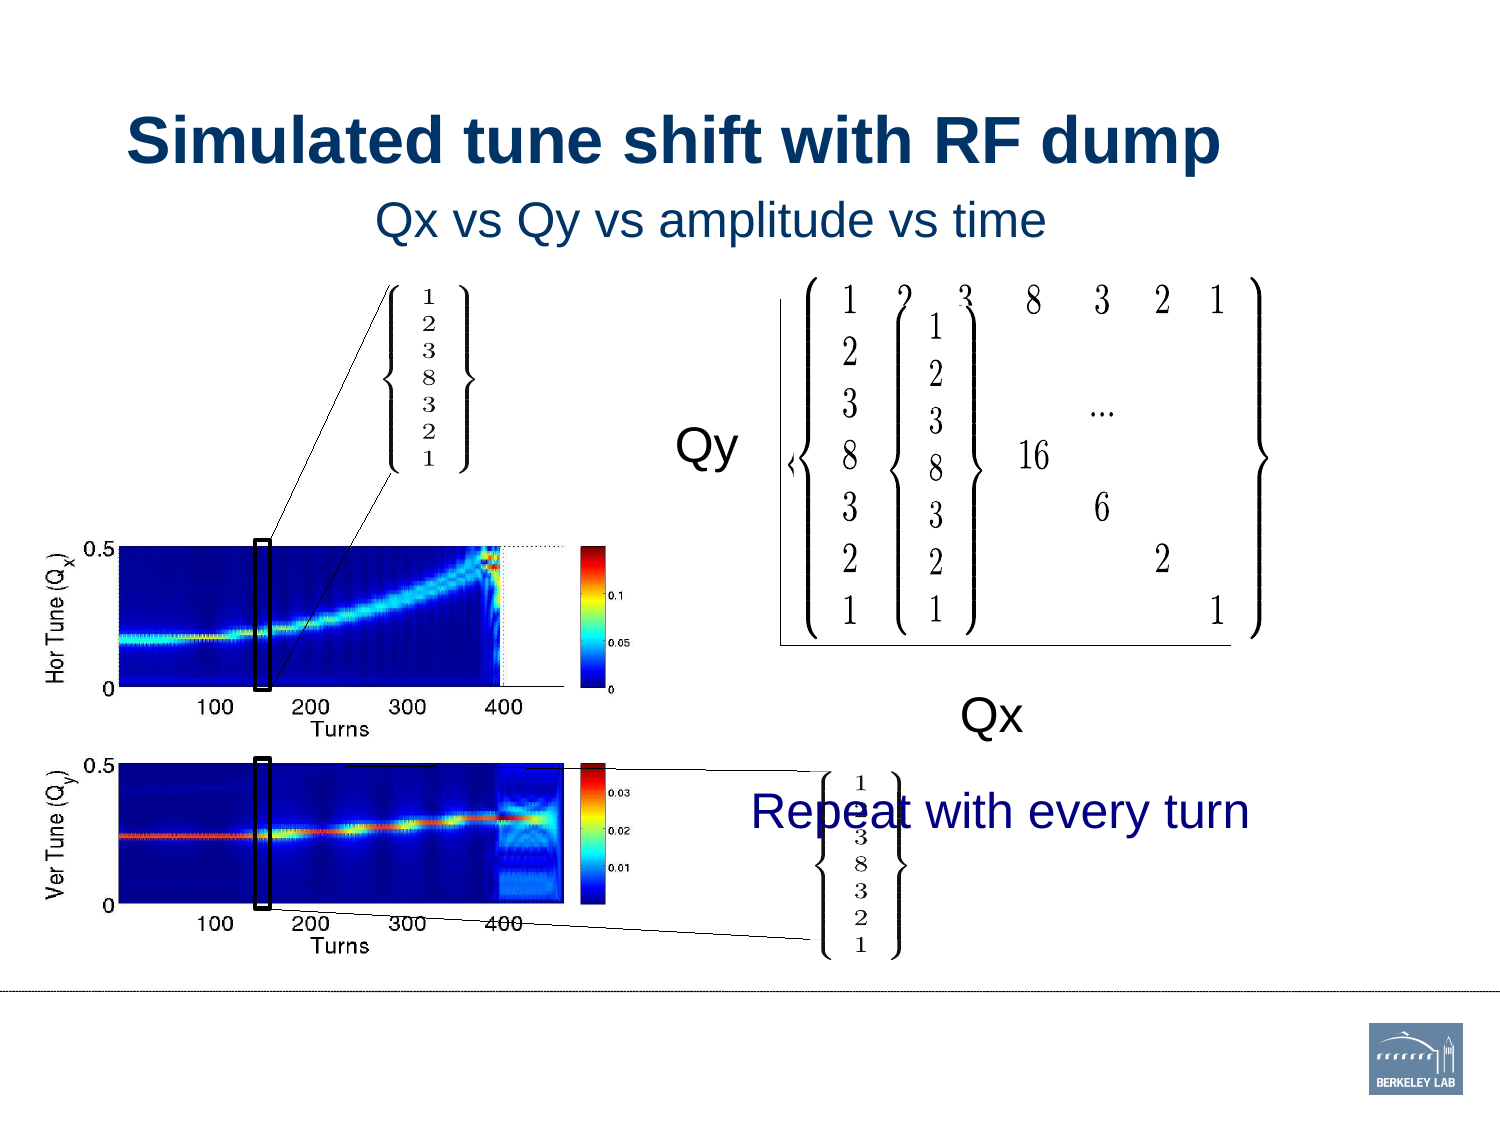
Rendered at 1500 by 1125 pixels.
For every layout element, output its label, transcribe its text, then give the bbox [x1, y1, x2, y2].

text_box [377, 285, 481, 474]
text_box Qx [945, 675, 1066, 750]
text_box [783, 276, 1274, 643]
text_box Qy [660, 404, 781, 480]
picture [30, 510, 706, 976]
title Simulated tune shift with RF dump [111, 42, 1389, 231]
text_box Repeat with every turn [735, 771, 1411, 847]
text_box Qx vs Qy vs amplitude vs time [360, 179, 1141, 255]
picture [1369, 1023, 1463, 1095]
text_box [810, 847, 913, 961]
